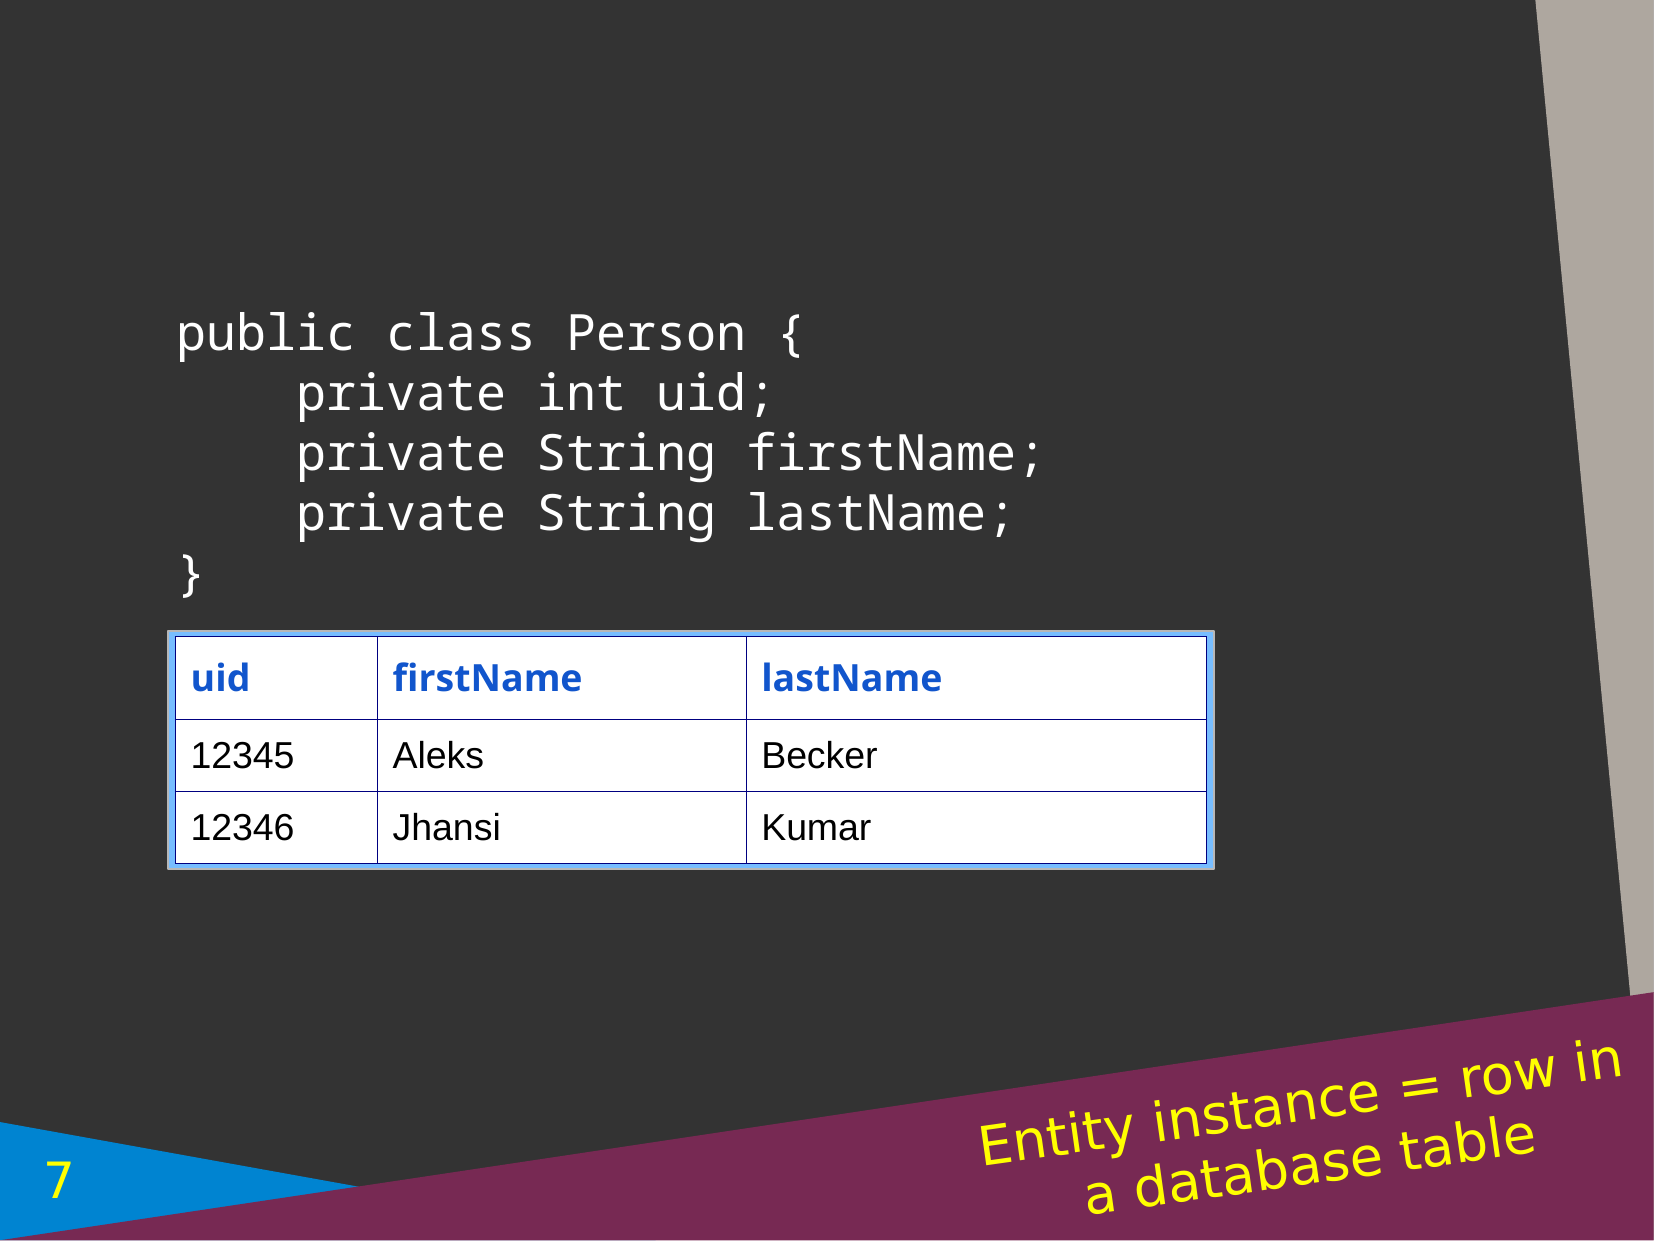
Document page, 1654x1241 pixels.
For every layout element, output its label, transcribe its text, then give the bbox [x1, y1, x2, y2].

table_header uid [176, 637, 377, 719]
table_cell Kumar [747, 792, 1206, 863]
table_cell Jhansi [378, 792, 746, 863]
table_cell Becker [747, 720, 1206, 791]
text_box [167, 630, 1215, 870]
table_cell 12345 [176, 720, 377, 791]
title Entity instance = row in a database table [956, 995, 1654, 1241]
list public class Person { private int uid; private String firstName; private String lastName; } [161, 285, 1193, 619]
table_header firstName [378, 637, 746, 719]
table_cell Aleks [378, 720, 746, 791]
table_cell 12346 [176, 792, 377, 863]
table_header lastName [747, 637, 1206, 719]
